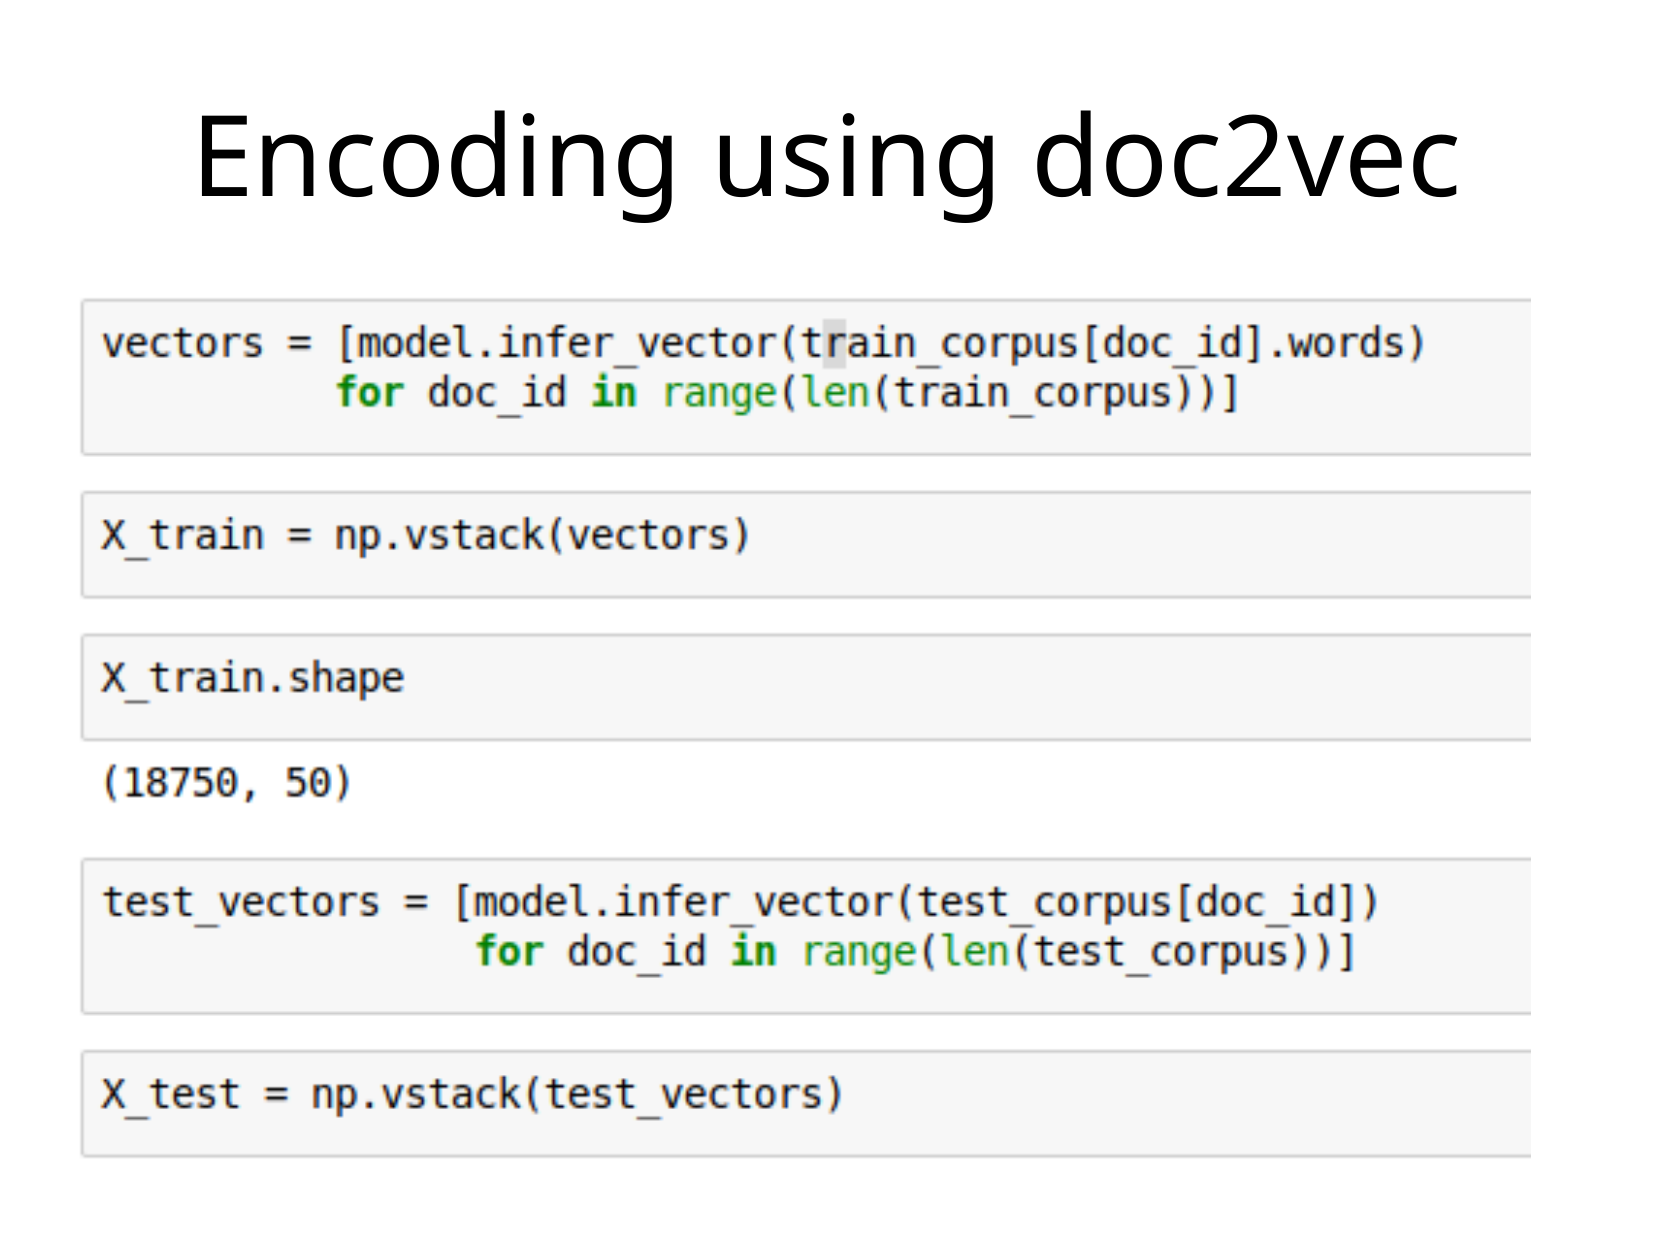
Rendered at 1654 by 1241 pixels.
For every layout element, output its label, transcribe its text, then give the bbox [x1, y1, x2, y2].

title Encoding using doc2vec [82, 49, 1571, 257]
picture [70, 288, 1531, 1176]
